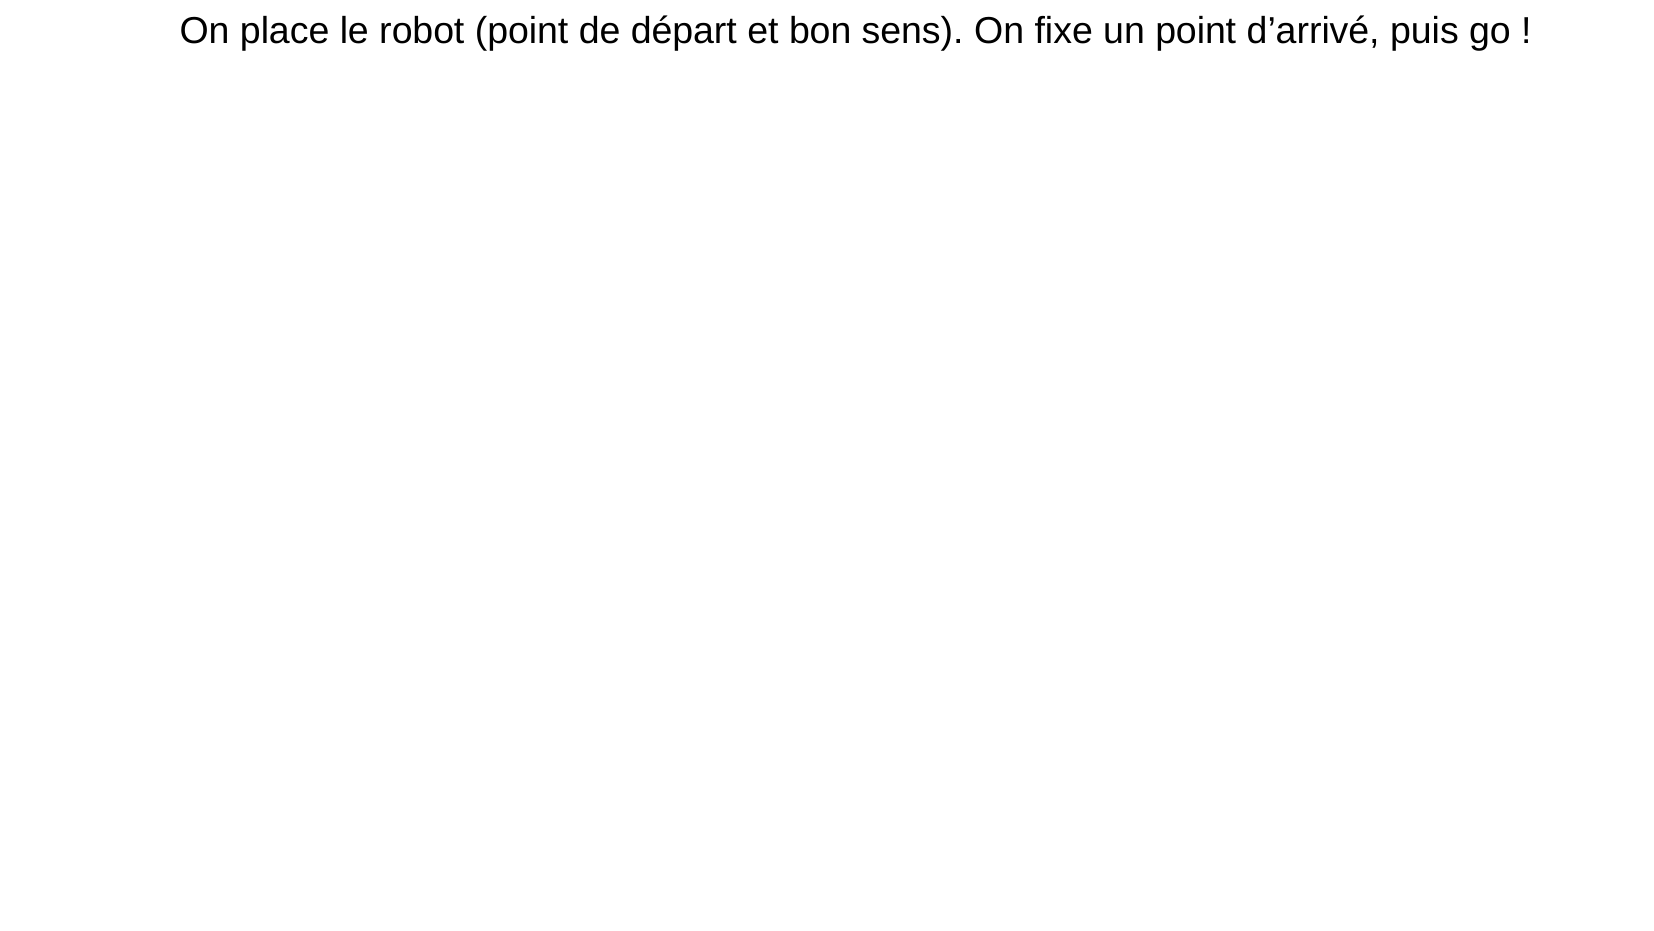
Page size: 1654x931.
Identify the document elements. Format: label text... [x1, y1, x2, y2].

text_box On place le robot (point de départ et bon sens). On fixe un point d’arrivé, puis go ! [164, 2, 1548, 60]
